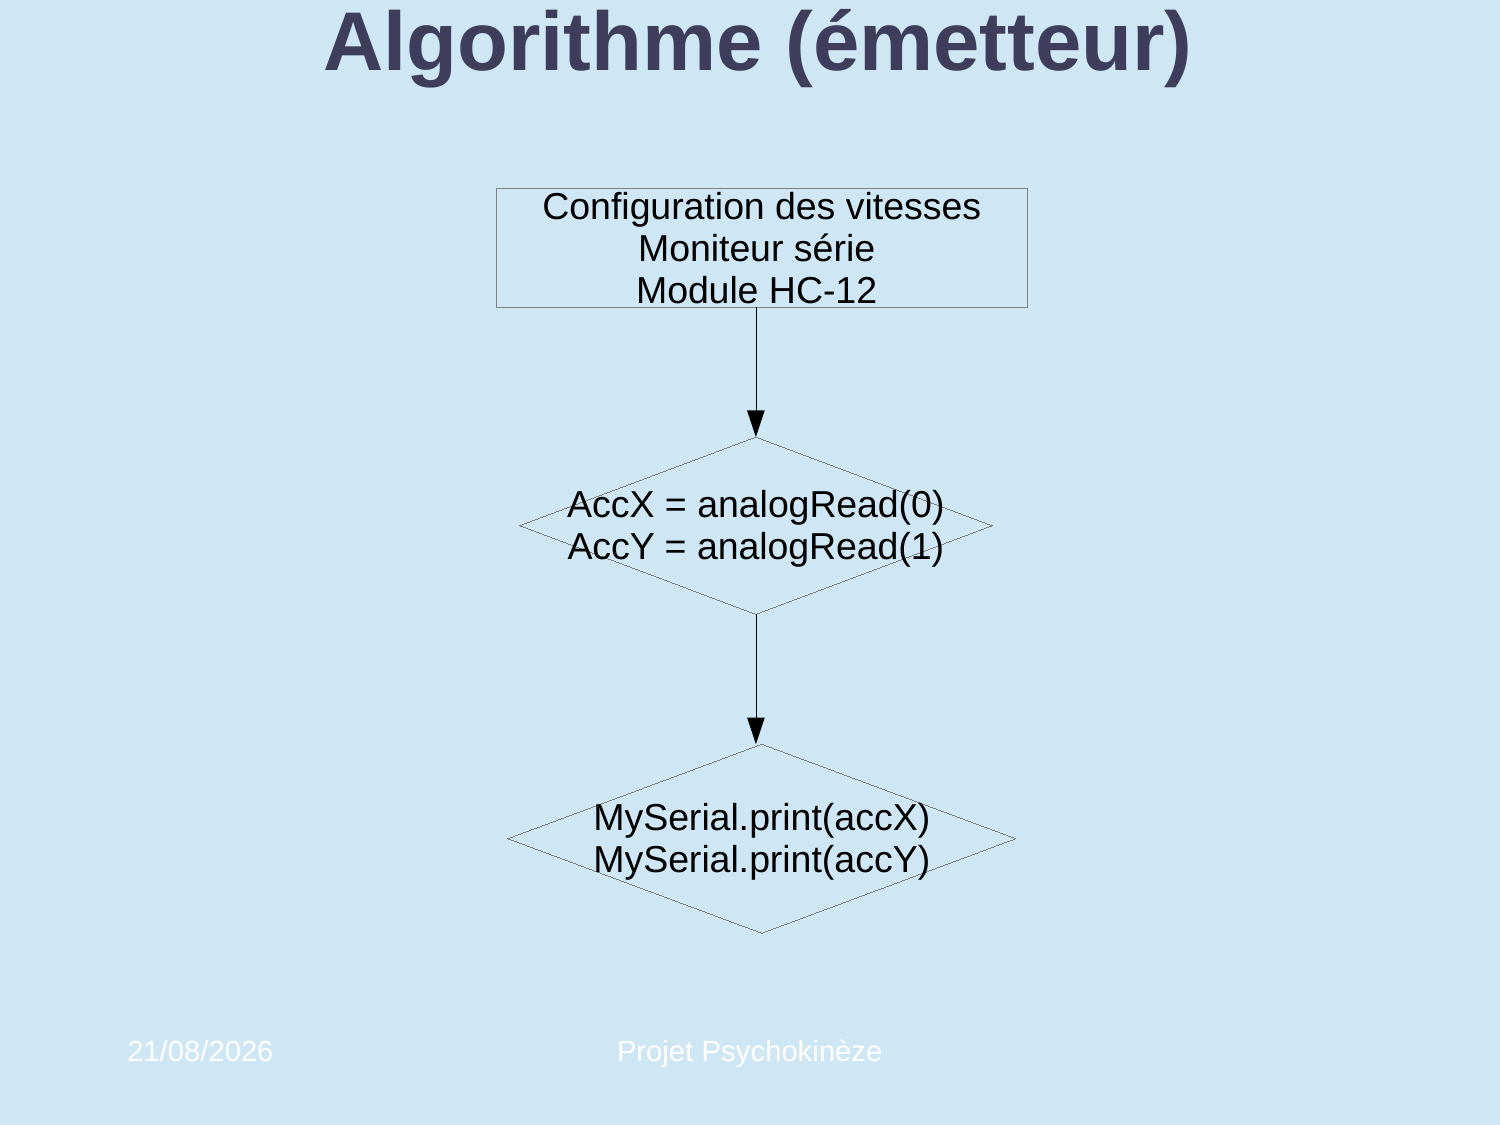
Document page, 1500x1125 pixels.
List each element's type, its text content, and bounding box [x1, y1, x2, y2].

text_box AccX = analogRead(0) AccY = analogRead(1) [519, 437, 993, 615]
text_box MySerial.print(accX) MySerial.print(accY) [507, 744, 1016, 934]
title Algorithme (émetteur) [52, 0, 1465, 119]
text_box Configuration des vitesses Moniteur série Module HC-12 [496, 188, 1028, 308]
